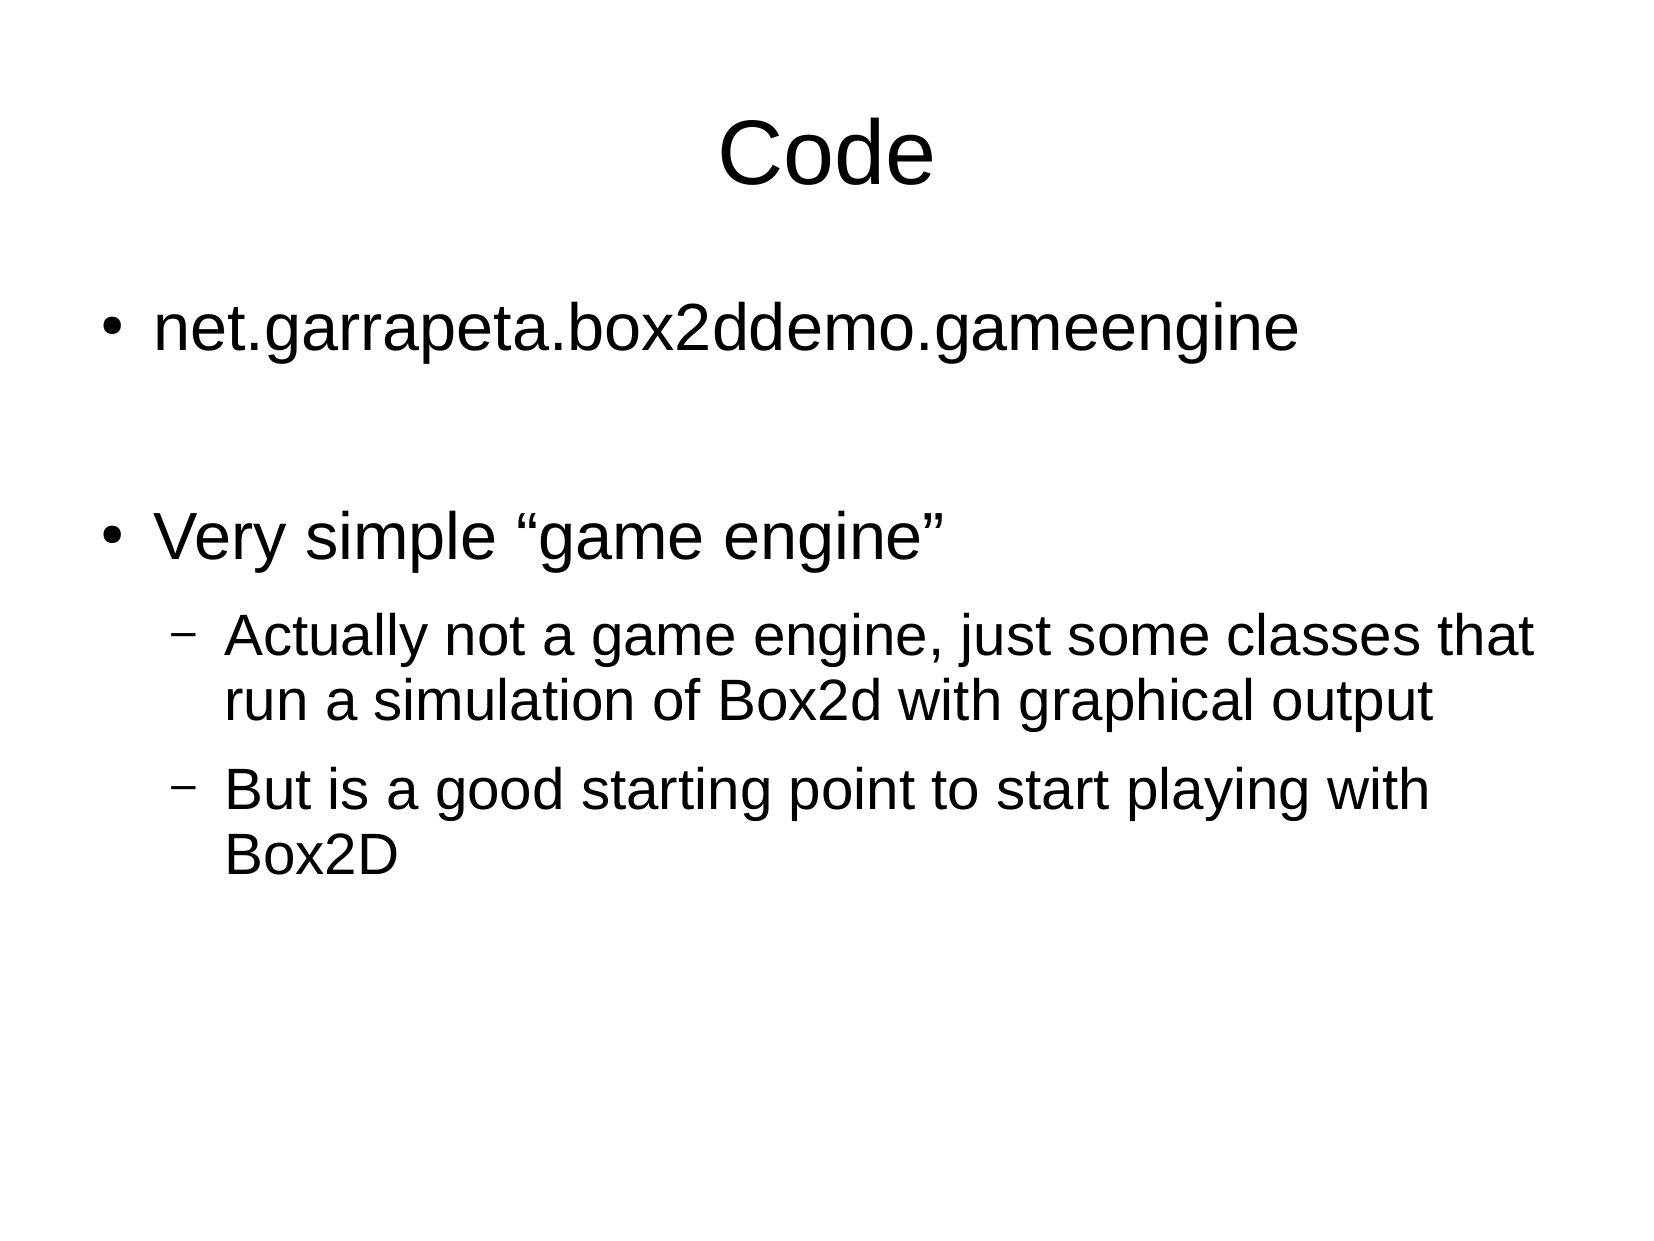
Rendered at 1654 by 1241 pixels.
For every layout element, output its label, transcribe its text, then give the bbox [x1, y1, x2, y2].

title Code [82, 49, 1571, 257]
list net.garrapeta.box2ddemo.gameengine Very simple “game engine” Actually not a game engine, just some classes that run a simulation of Box2d with graphical output But is a good starting point to start playing with Box2D [82, 290, 1538, 1010]
